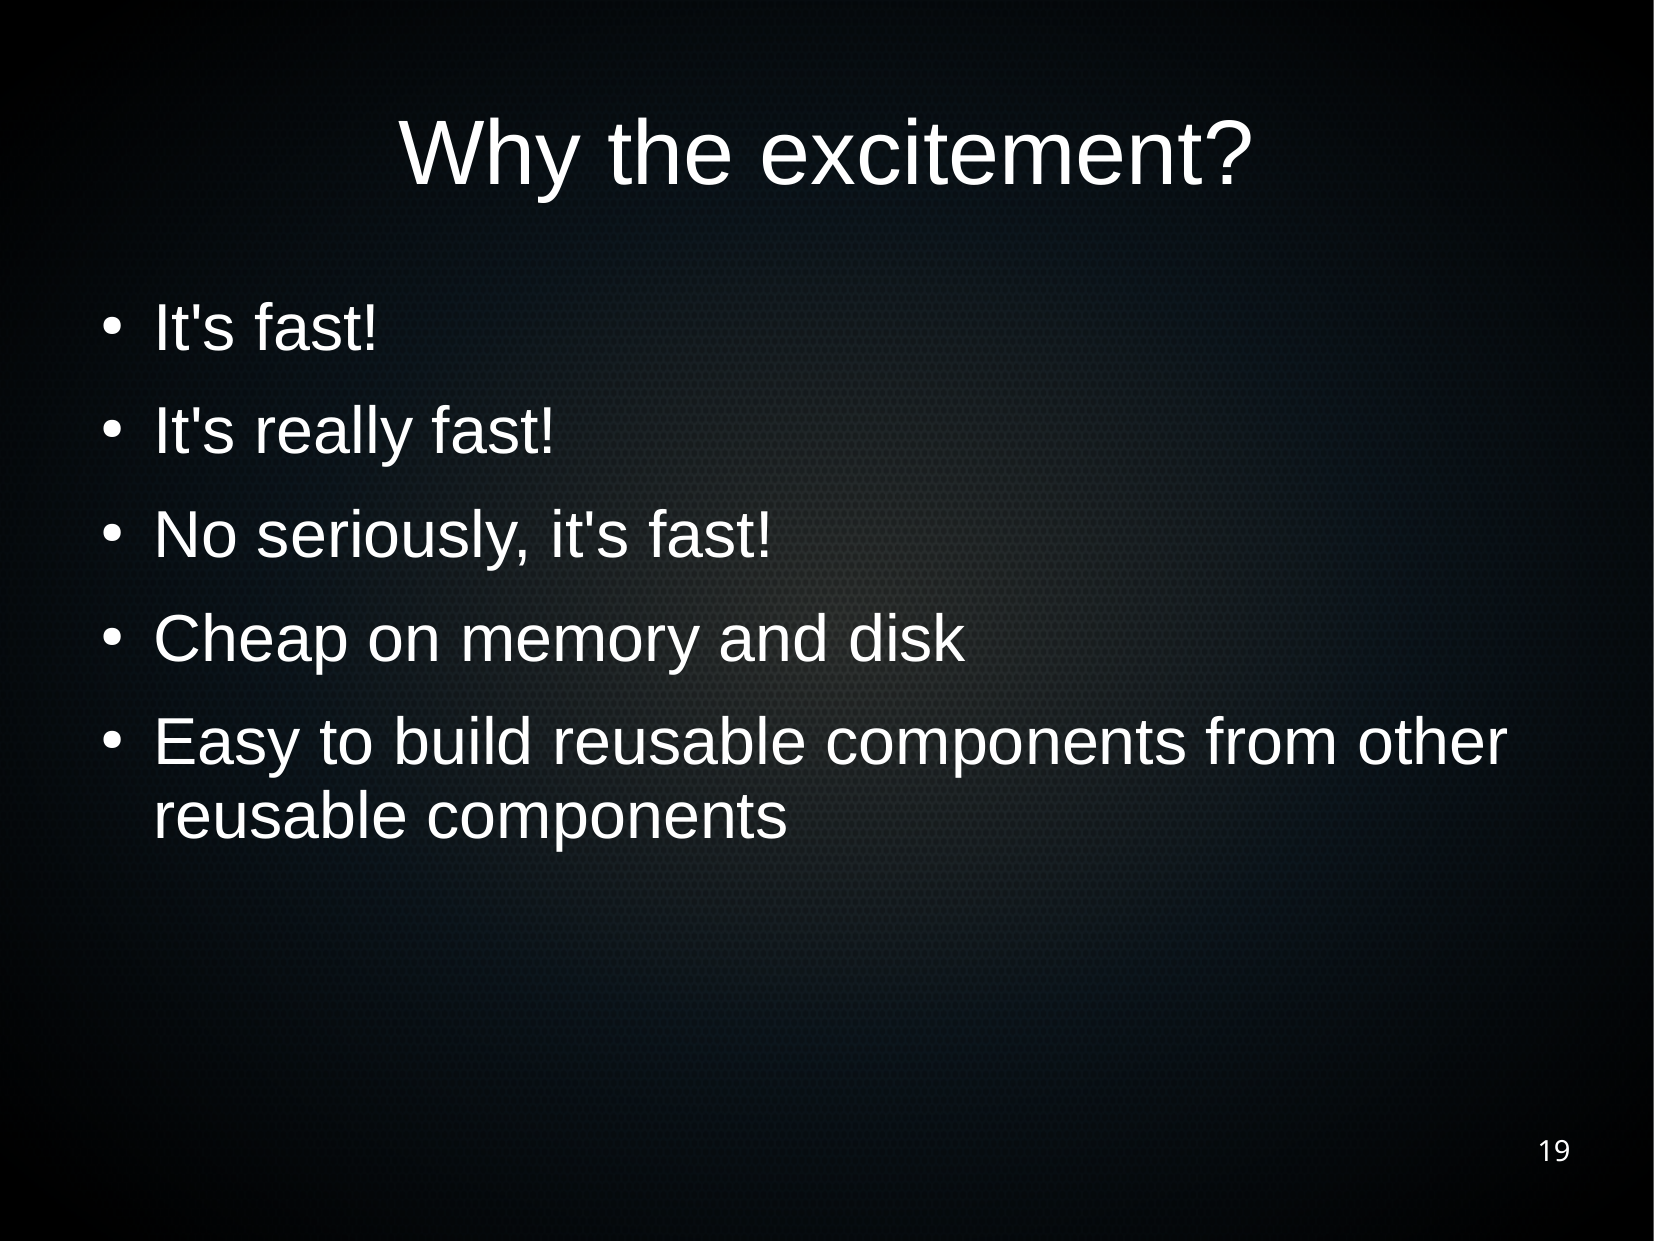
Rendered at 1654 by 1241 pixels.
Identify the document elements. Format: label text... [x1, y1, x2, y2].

title Why the excitement? [82, 49, 1571, 257]
picture [0, 0, 1654, 1241]
list It's fast! It's really fast! No seriously, it's fast! Cheap on memory and disk Easy to build reusable components from other reusable components [82, 290, 1538, 1010]
